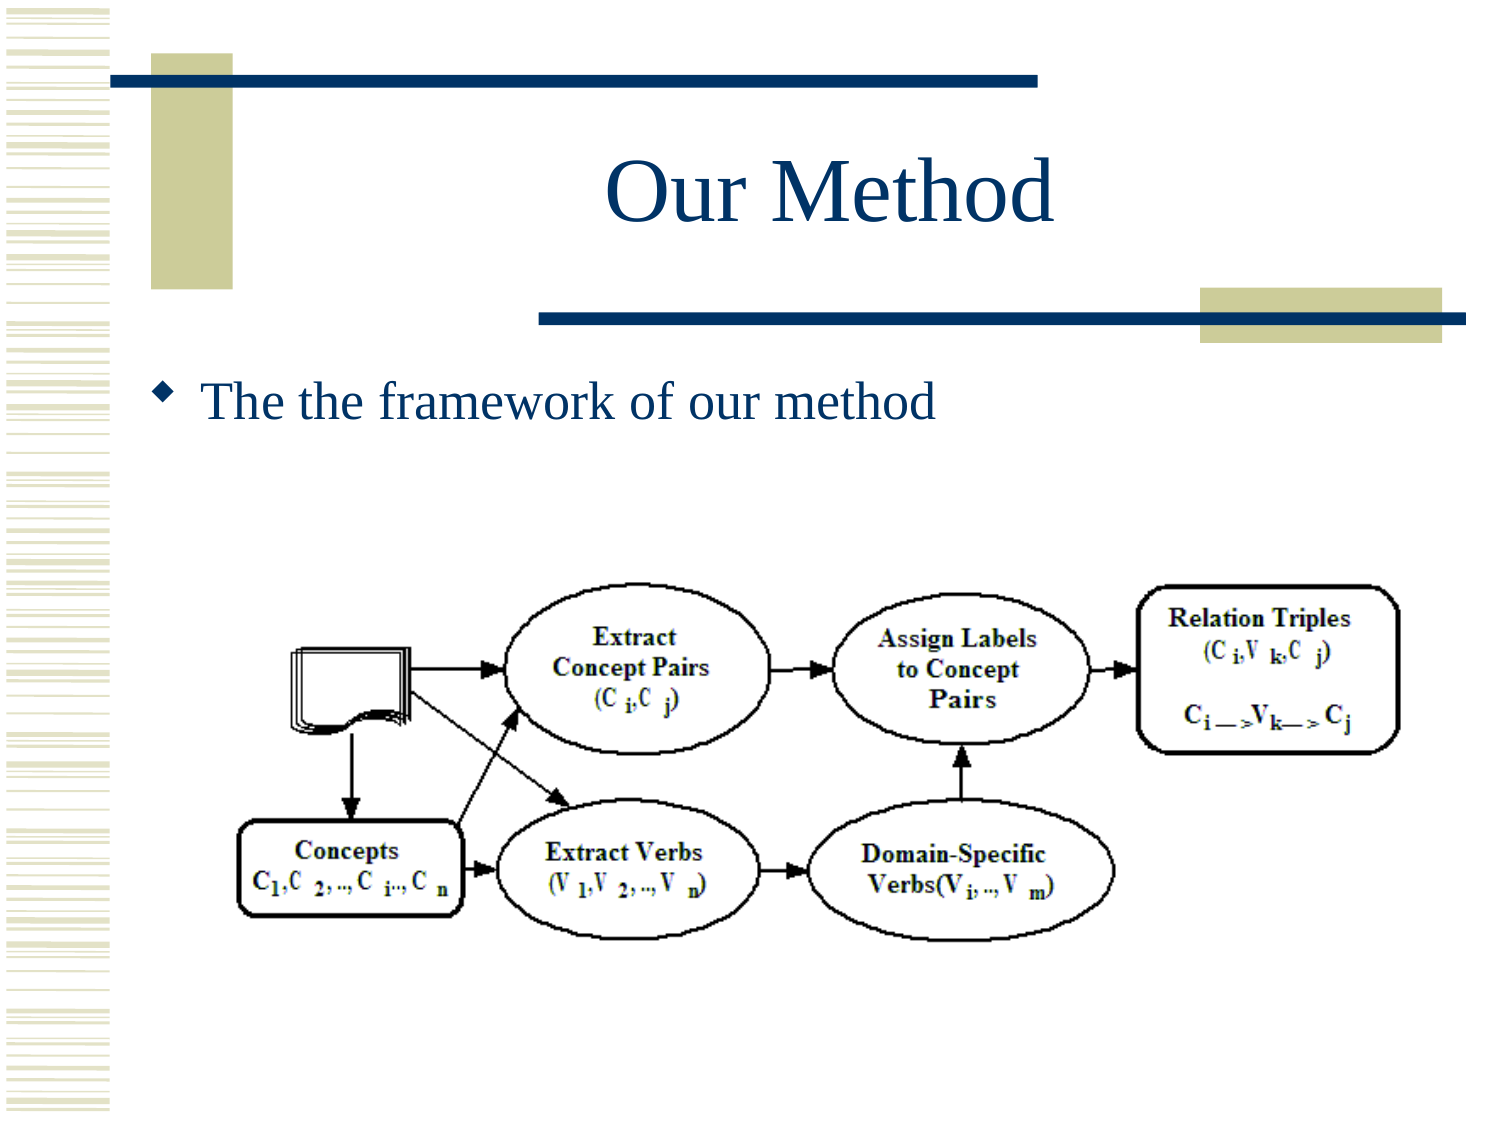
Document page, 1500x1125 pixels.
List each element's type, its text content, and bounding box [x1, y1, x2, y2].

list The the framework of our method [132, 363, 1439, 1000]
title Our Method [225, 99, 1436, 288]
picture [230, 576, 1406, 944]
